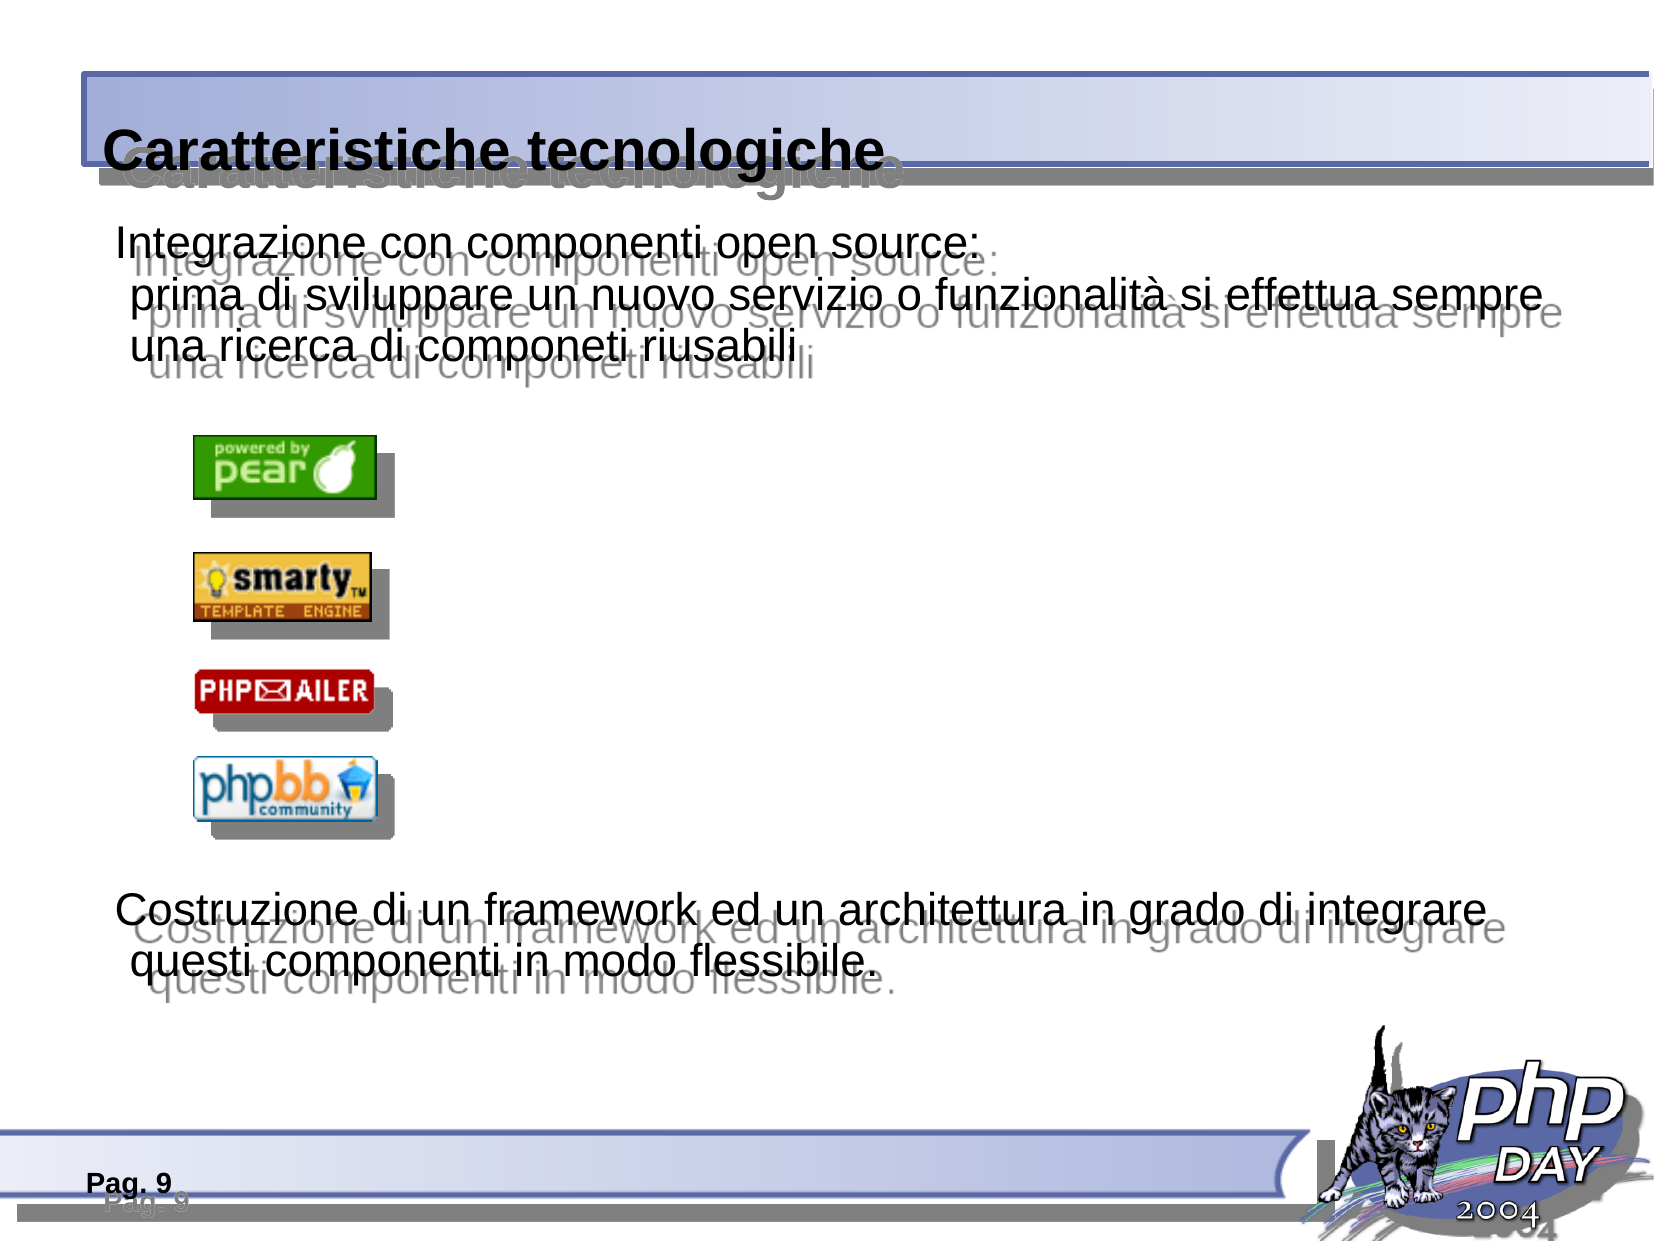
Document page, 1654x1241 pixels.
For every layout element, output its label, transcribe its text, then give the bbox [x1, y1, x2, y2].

picture [110, 1195, 117, 1201]
picture [193, 659, 377, 725]
picture [193, 435, 377, 500]
picture [0, 1025, 1652, 1233]
picture [193, 552, 372, 622]
text_box Integrazione con componenti open source: prima di sviluppare un nuovo servizio o funzionalità si effettua sempre una ricerca di componeti riusabili Costruzione di un framework ed un architettura in grado di integrare questi componenti in modo flessibile. [99, 217, 1620, 987]
picture [193, 756, 378, 822]
picture [126, 1180, 133, 1190]
text_box Caratteristiche tecnologiche [102, 85, 1394, 155]
